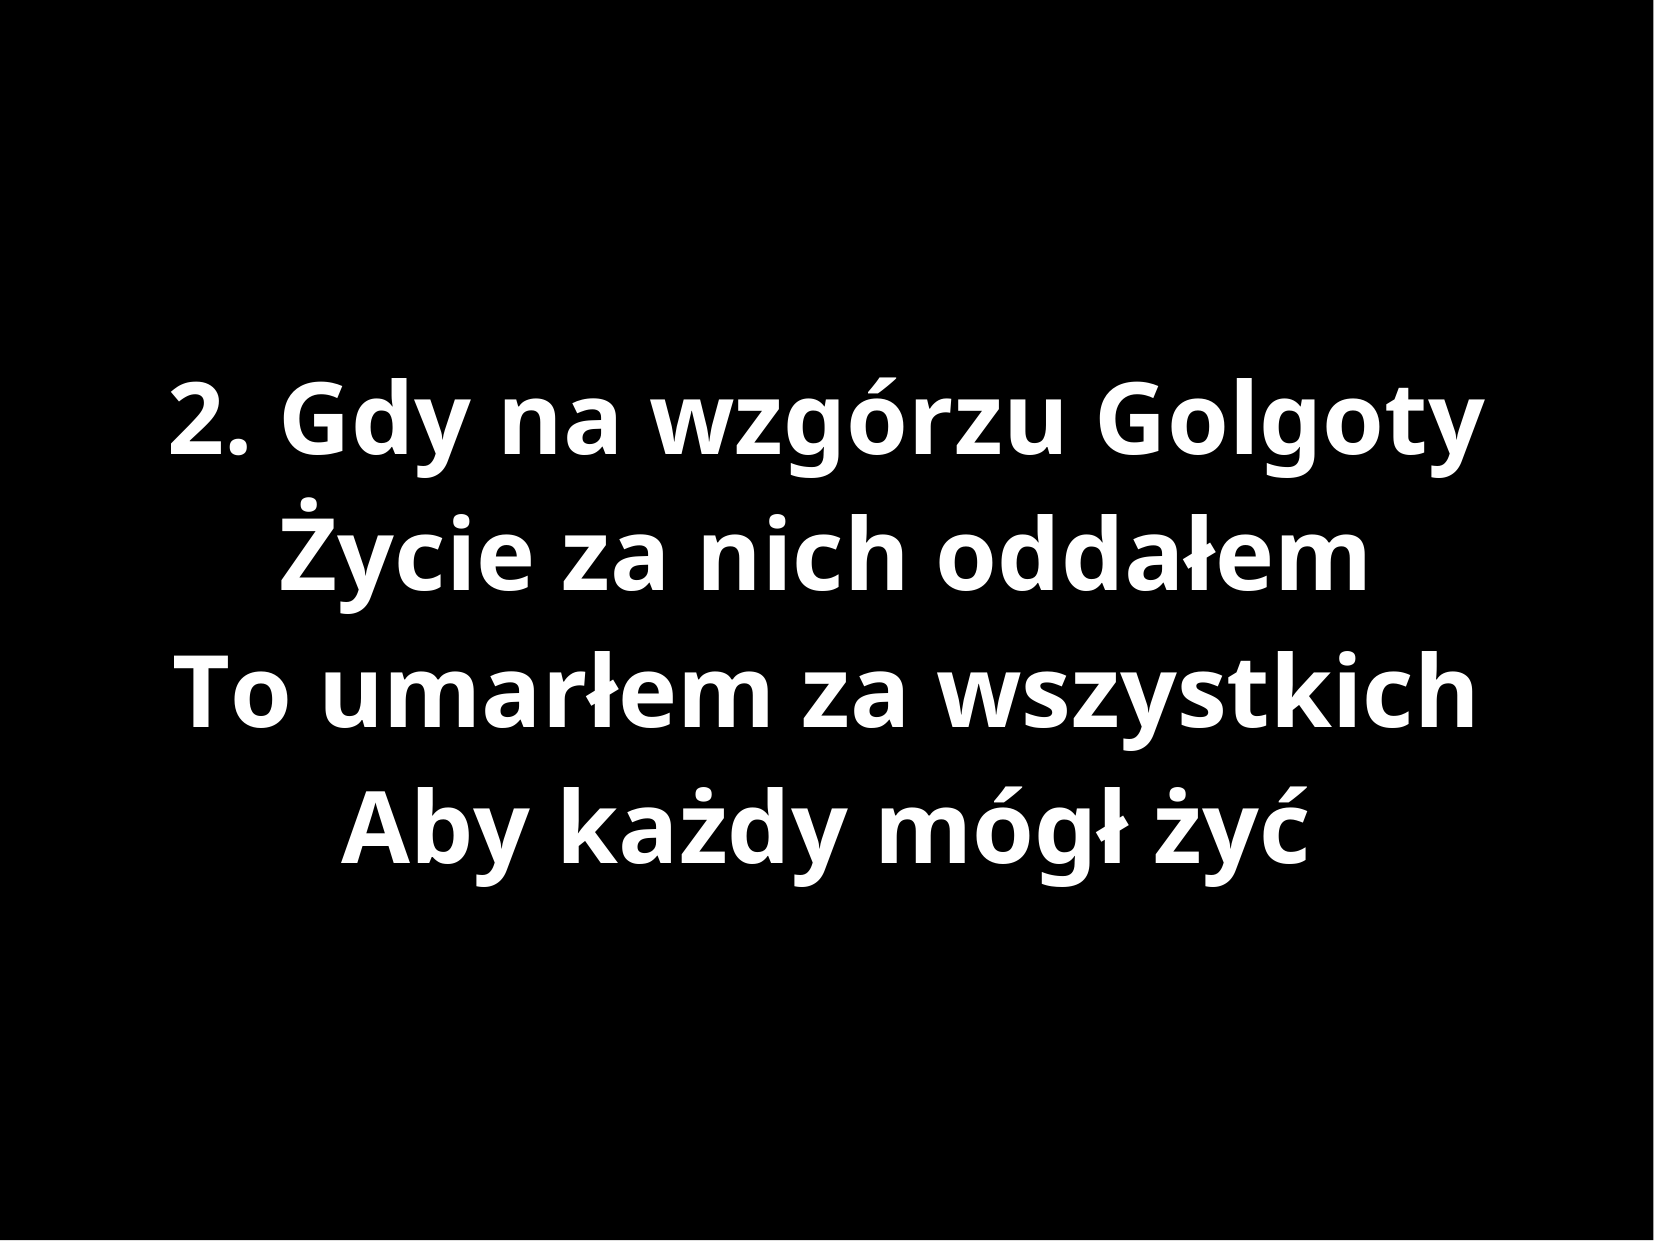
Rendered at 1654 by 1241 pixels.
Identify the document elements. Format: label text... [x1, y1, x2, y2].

title 2. Gdy na wzgórzu Golgoty Życie za nich oddałem To umarłem za wszystkich Aby każdy mógł żyć [0, 0, 1654, 1241]
